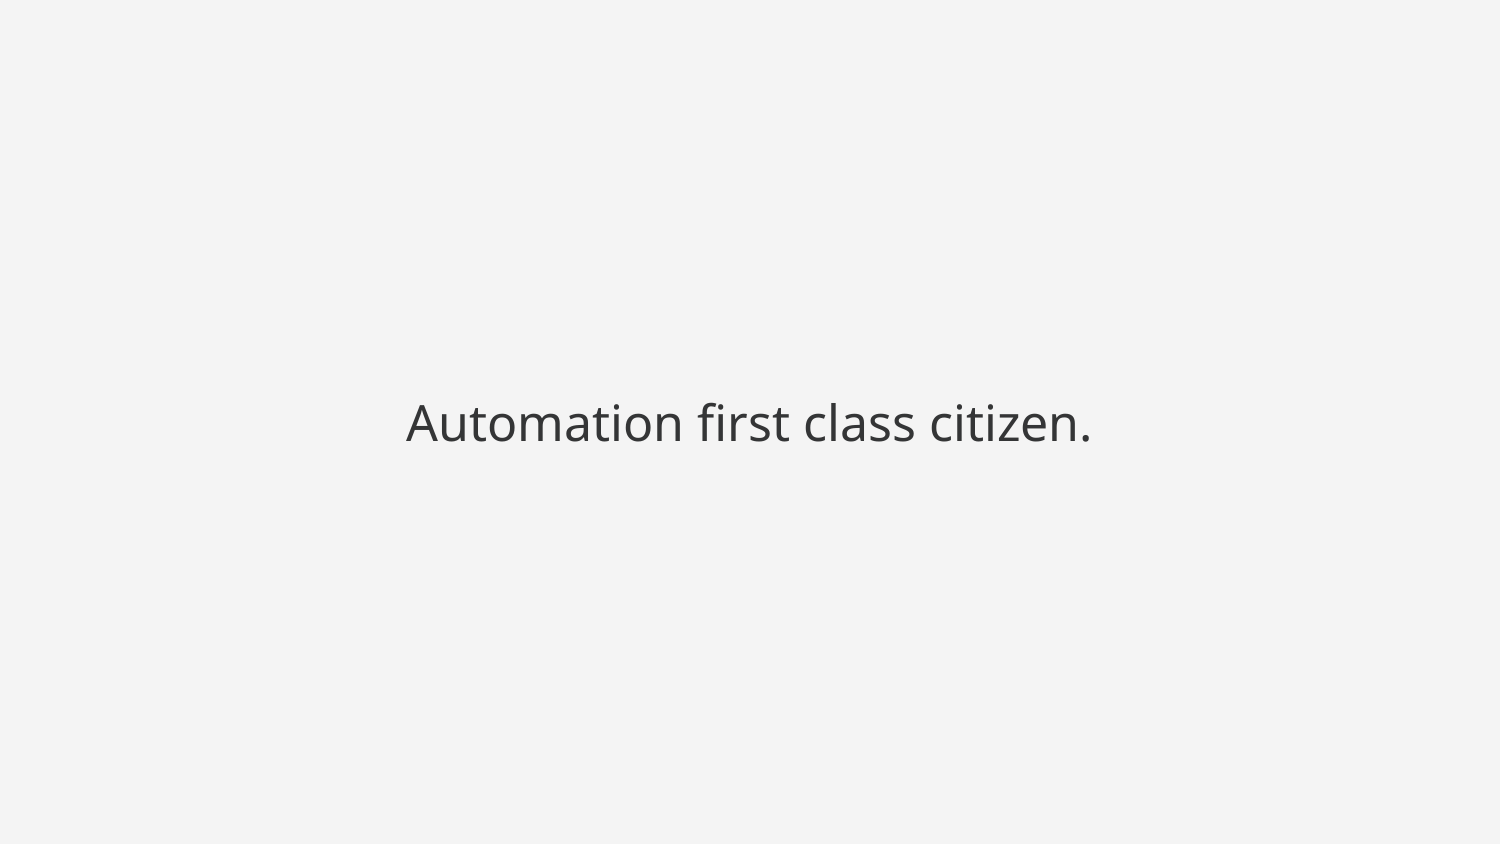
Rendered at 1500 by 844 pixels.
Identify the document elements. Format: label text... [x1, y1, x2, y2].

list Automation first class citizen. [51, 266, 1449, 578]
